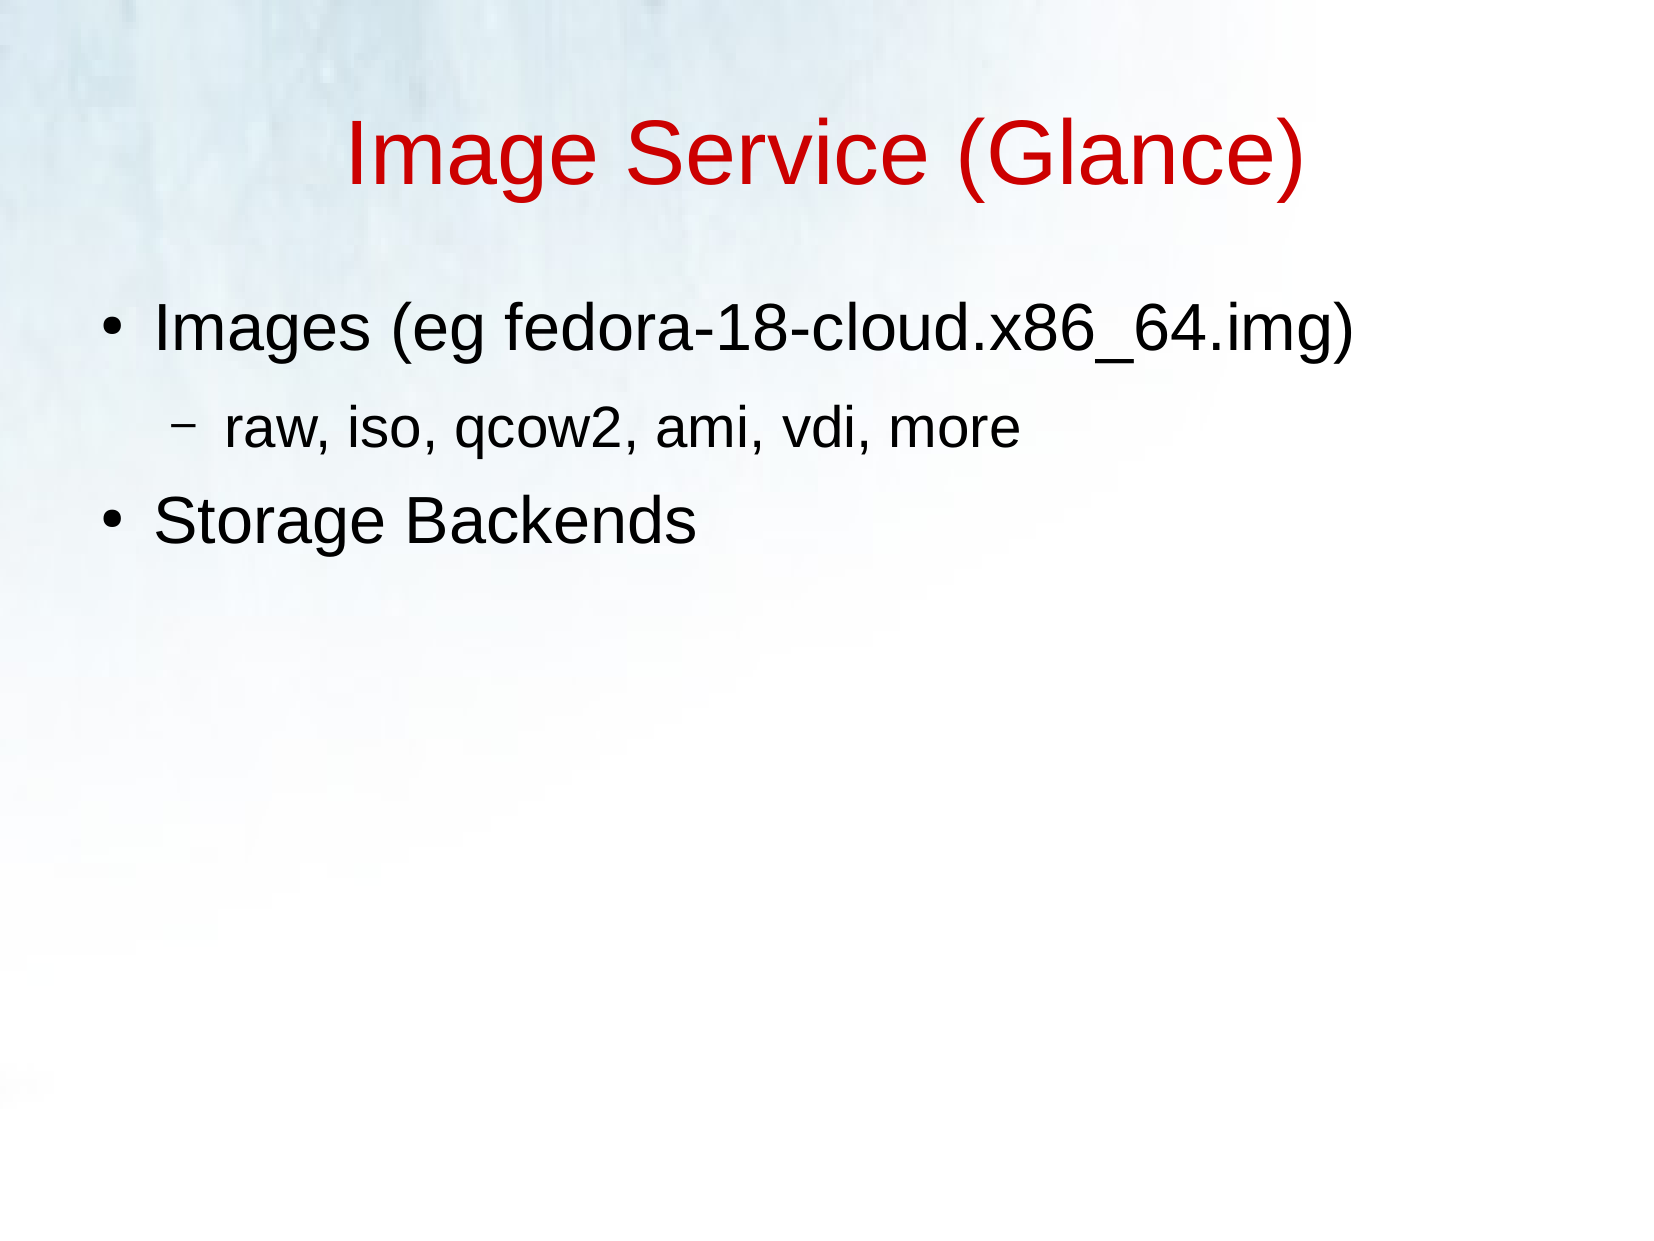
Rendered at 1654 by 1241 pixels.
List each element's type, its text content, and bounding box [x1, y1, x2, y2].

picture [0, 0, 1654, 1241]
list Images (eg fedora-18-cloud.x86_64.img) raw, iso, qcow2, ami, vdi, more Storage Backends [82, 290, 1571, 1010]
title Image Service (Glance) [82, 49, 1571, 257]
